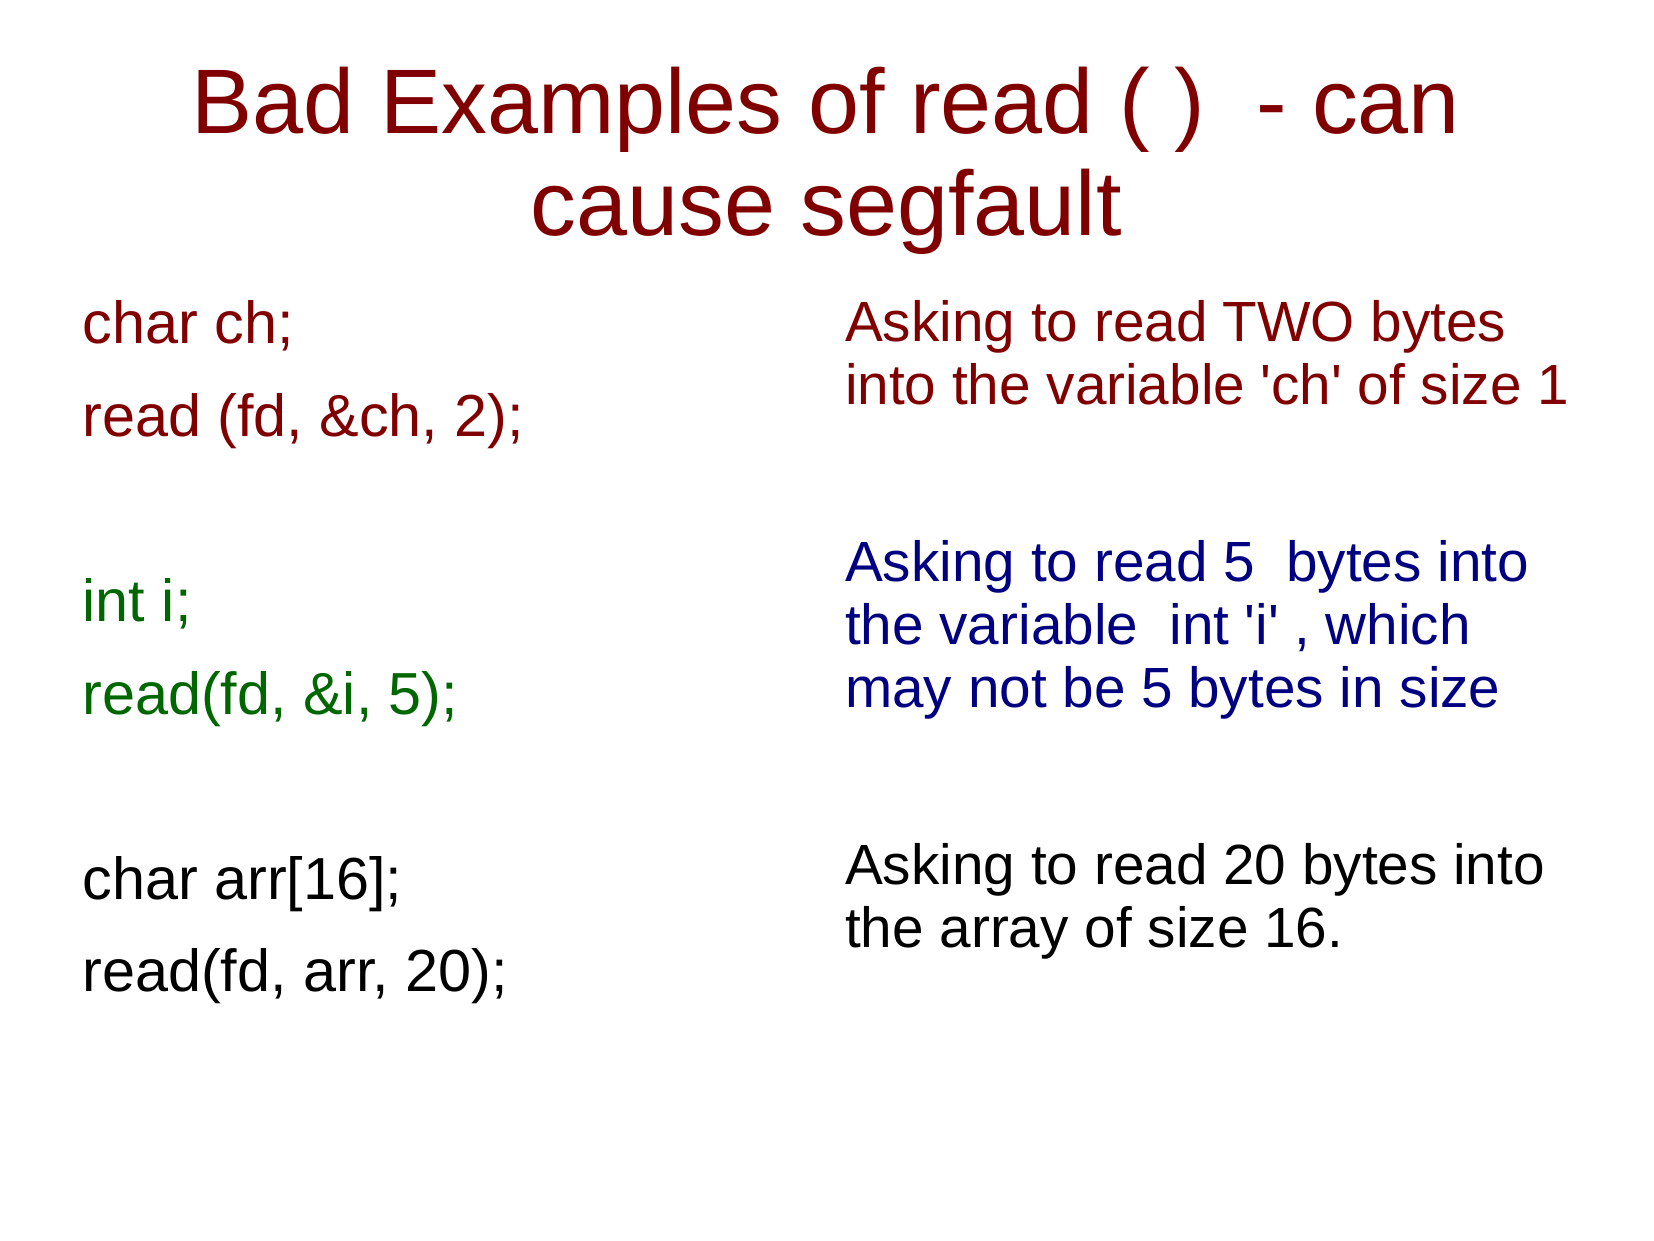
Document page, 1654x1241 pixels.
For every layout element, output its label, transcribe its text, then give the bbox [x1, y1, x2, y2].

list char ch; read (fd, &ch, 2); int i; read(fd, &i, 5); char arr[16]; read(fd, arr, 20); [82, 290, 809, 1010]
title Bad Examples of read ( ) - can cause segfault [82, 49, 1571, 257]
list Asking to read TWO bytes into the variable 'ch' of size 1 Asking to read 5 bytes into the variable int 'i' , which may not be 5 bytes in size Asking to read 20 bytes into the array of size 16. [845, 290, 1572, 1010]
